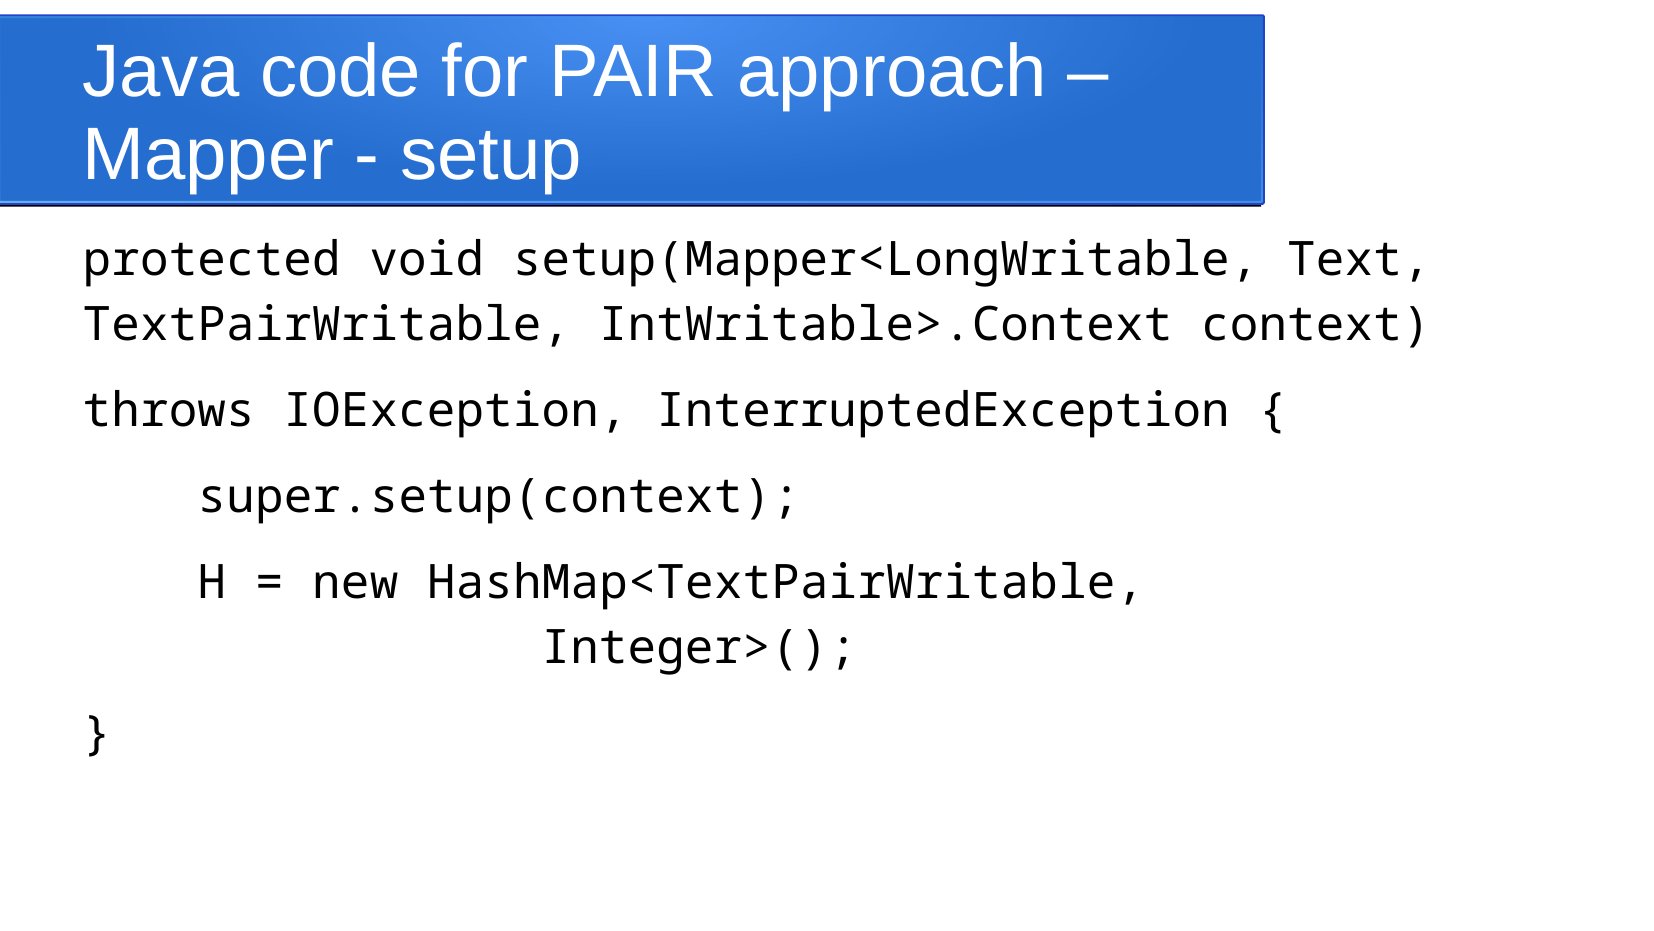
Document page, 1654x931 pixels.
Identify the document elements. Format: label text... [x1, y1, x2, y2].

title Java code for PAIR approach – Mapper - setup [82, 29, 1235, 196]
list protected void setup(Mapper<LongWritable, Text, TextPairWritable, IntWritable>.Context context) throws IOException, InterruptedException { super.setup(context); H = new HashMap<TextPairWritable, Integer>(); } [82, 224, 1571, 764]
